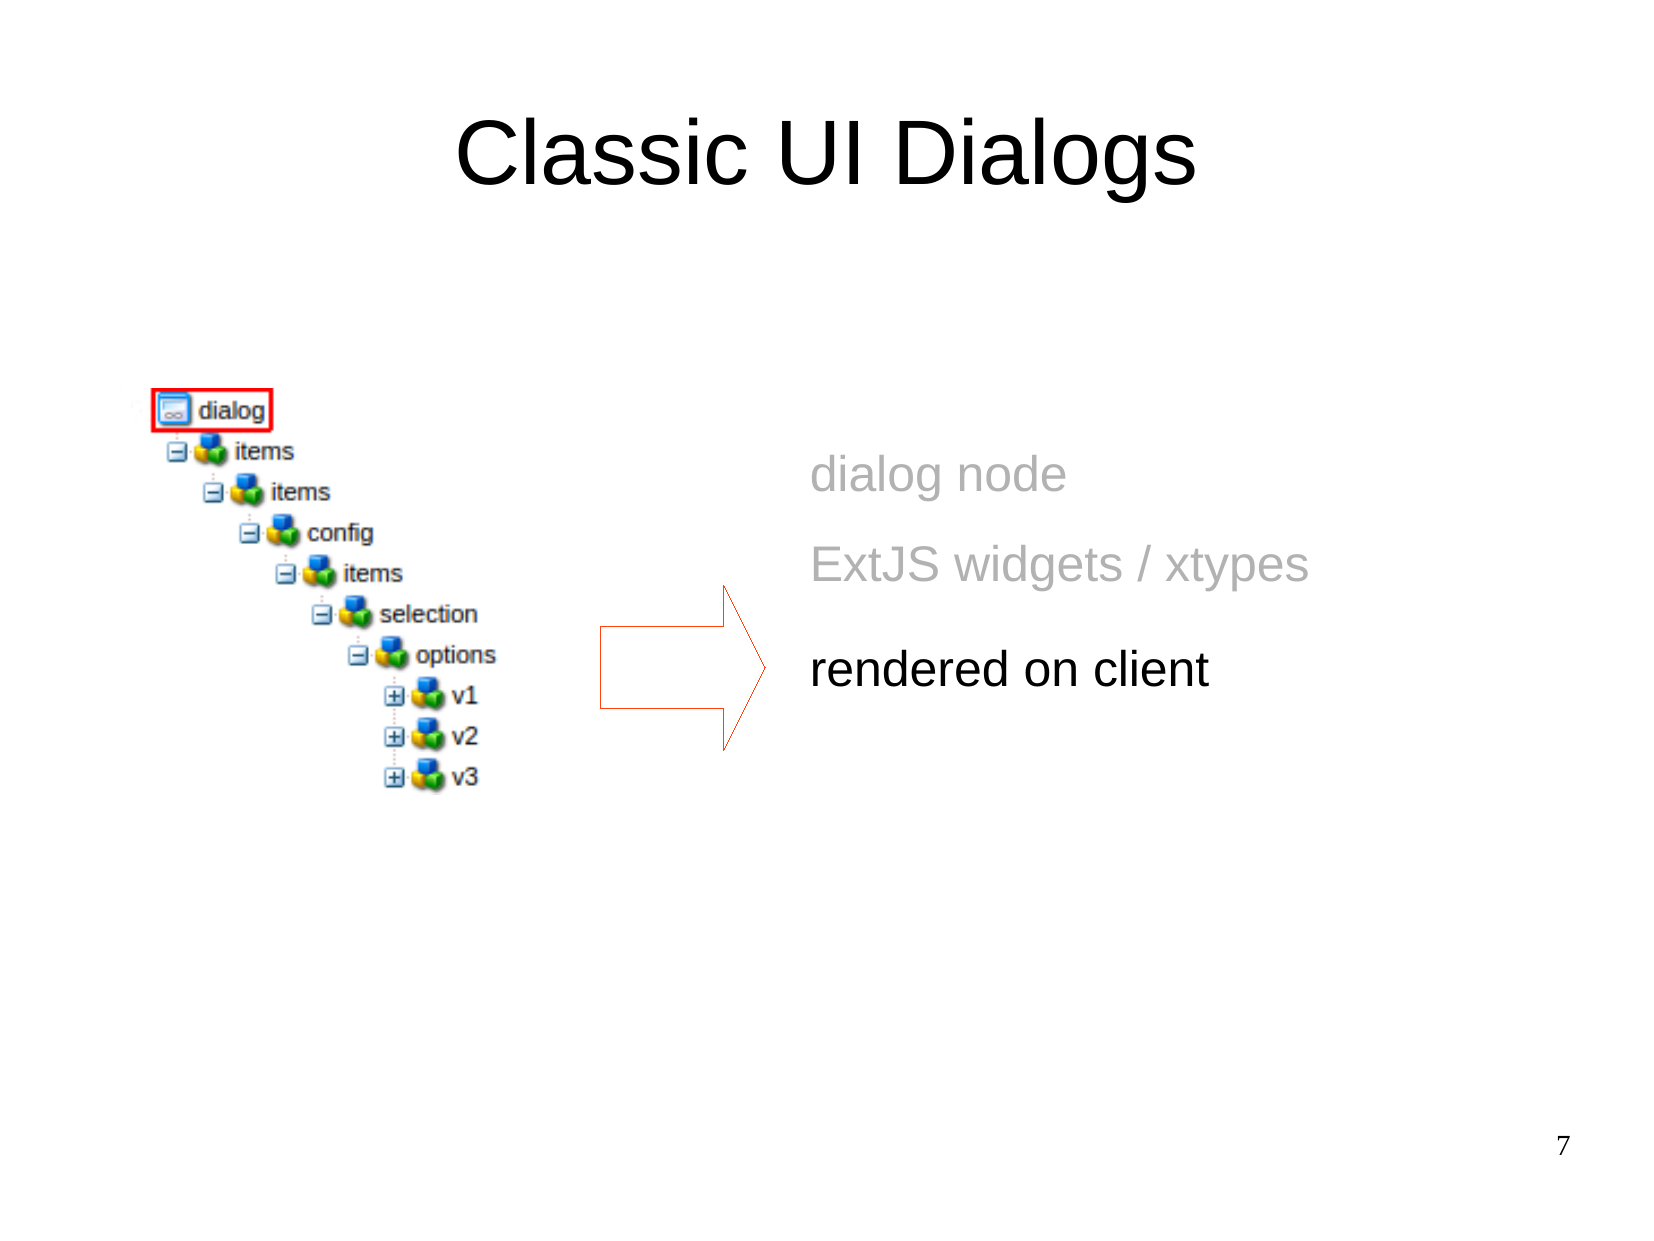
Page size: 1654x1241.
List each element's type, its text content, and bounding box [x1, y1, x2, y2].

text_box rendered on client [795, 633, 1351, 706]
text_box dialog node [795, 438, 1351, 511]
picture [120, 388, 541, 796]
title Classic UI Dialogs [82, 49, 1571, 257]
text_box ExtJS widgets / xtypes [795, 528, 1351, 601]
